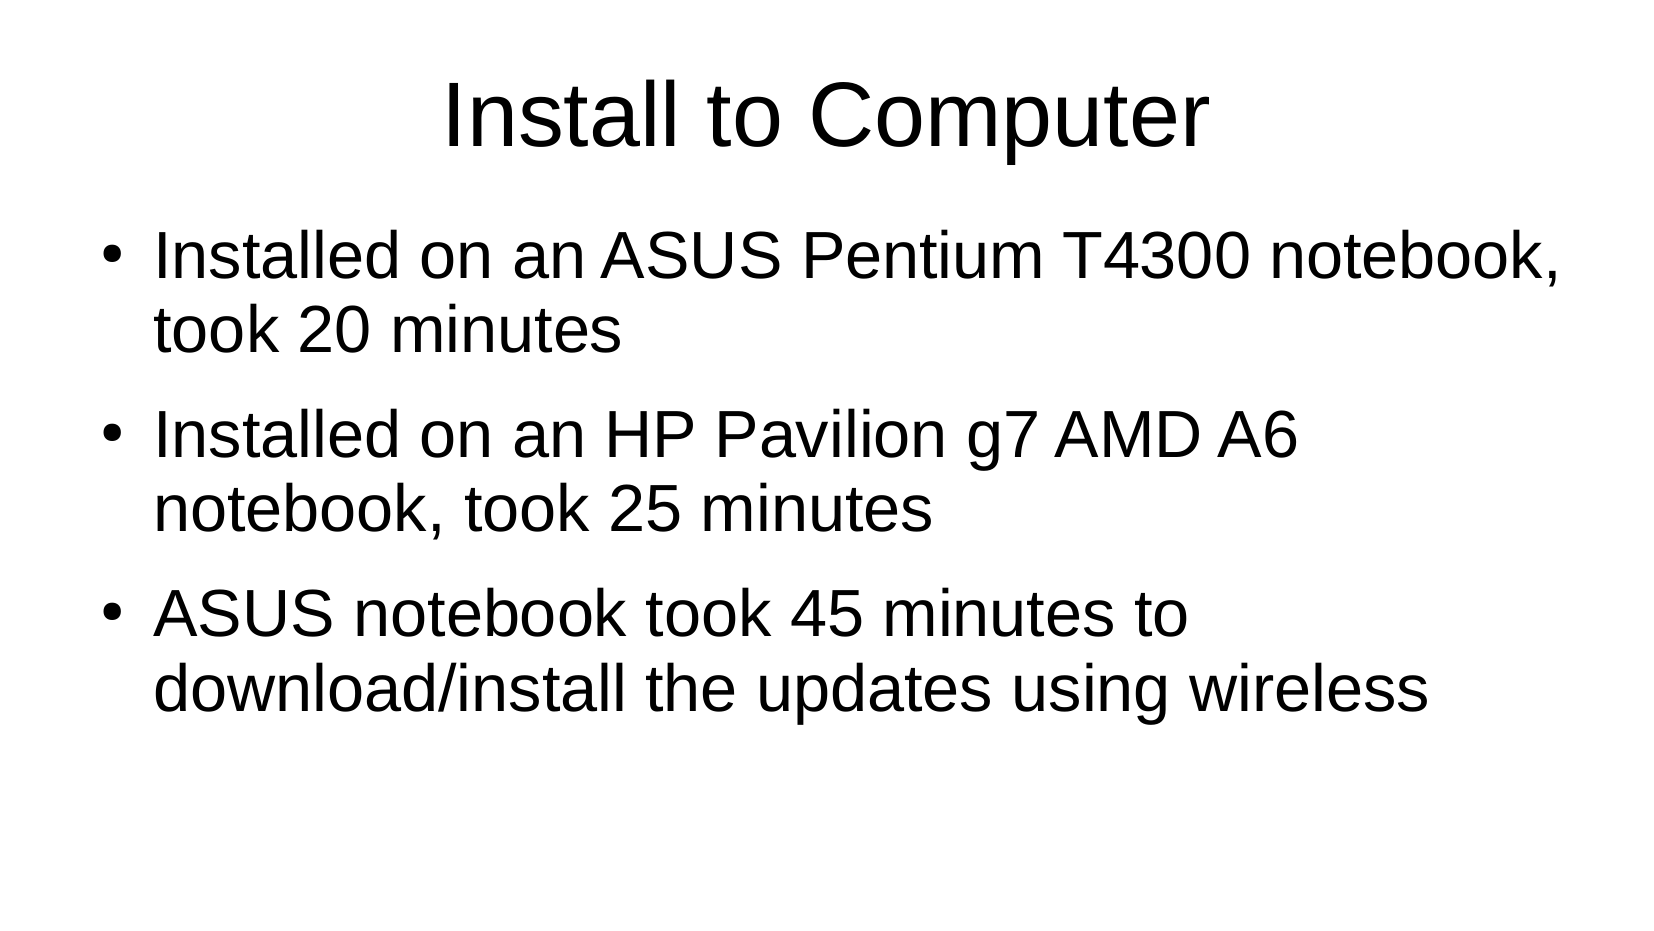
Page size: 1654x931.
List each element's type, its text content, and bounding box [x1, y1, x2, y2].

title Install to Computer [82, 37, 1571, 193]
list Installed on an ASUS Pentium T4300 notebook, took 20 minutes Installed on an HP Pavilion g7 AMD A6 notebook, took 25 minutes ASUS notebook took 45 minutes to download/install the updates using wireless [82, 217, 1571, 758]
